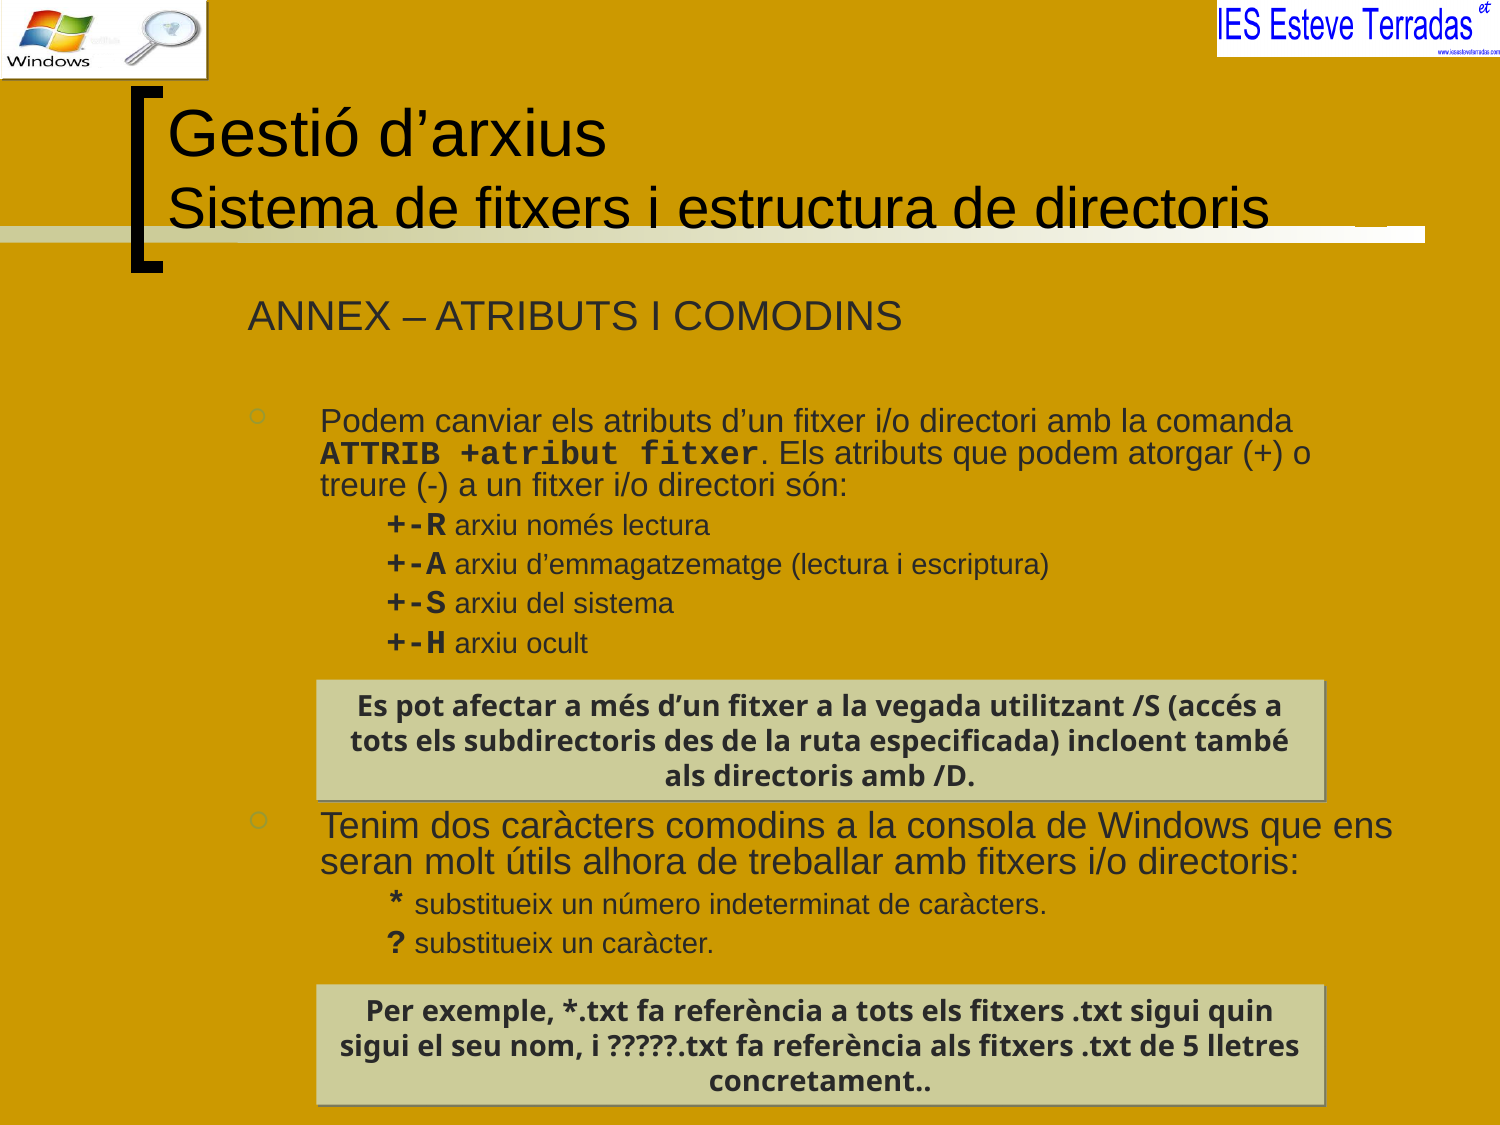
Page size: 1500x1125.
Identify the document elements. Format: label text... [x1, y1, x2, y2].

title Gestió d’arxius Sistema de fitxers i estructura de directoris [152, 15, 1328, 248]
picture [1217, 0, 1500, 57]
picture [0, 0, 207, 79]
text_box Es pot afectar a més d’un fitxer a la vegada utilitzant /S (accés a tots els subdirectoris des de la ruta especificada) incloent també als directoris amb /D. [316, 679, 1325, 800]
text_box Per exemple, *.txt fa referència a tots els fitxers .txt sigui quin sigui el seu nom, i ?????.txt fa referència als fitxers .txt de 5 lletres concretament.. [316, 984, 1325, 1105]
list ANNEX – ATRIBUTS I COMODINS Podem canviar els atributs d’un fitxer i/o directori amb la comanda ATTRIB +atribut fitxer. Els atributs que podem atorgar (+) o treure (-) a un fitxer i/o directori són: +-R arxiu només lectura +-A arxiu d’emmagatzematge (lectura i escriptura) +-S arxiu del sistema +-H arxiu ocult Tenim dos caràcters comodins a la consola de Windows que ens seran molt útils alhora de treballar amb fitxers i/o directoris: * substitueix un número indeterminat de caràcters. ? substitueix un caràcter. [159, 290, 1416, 1083]
